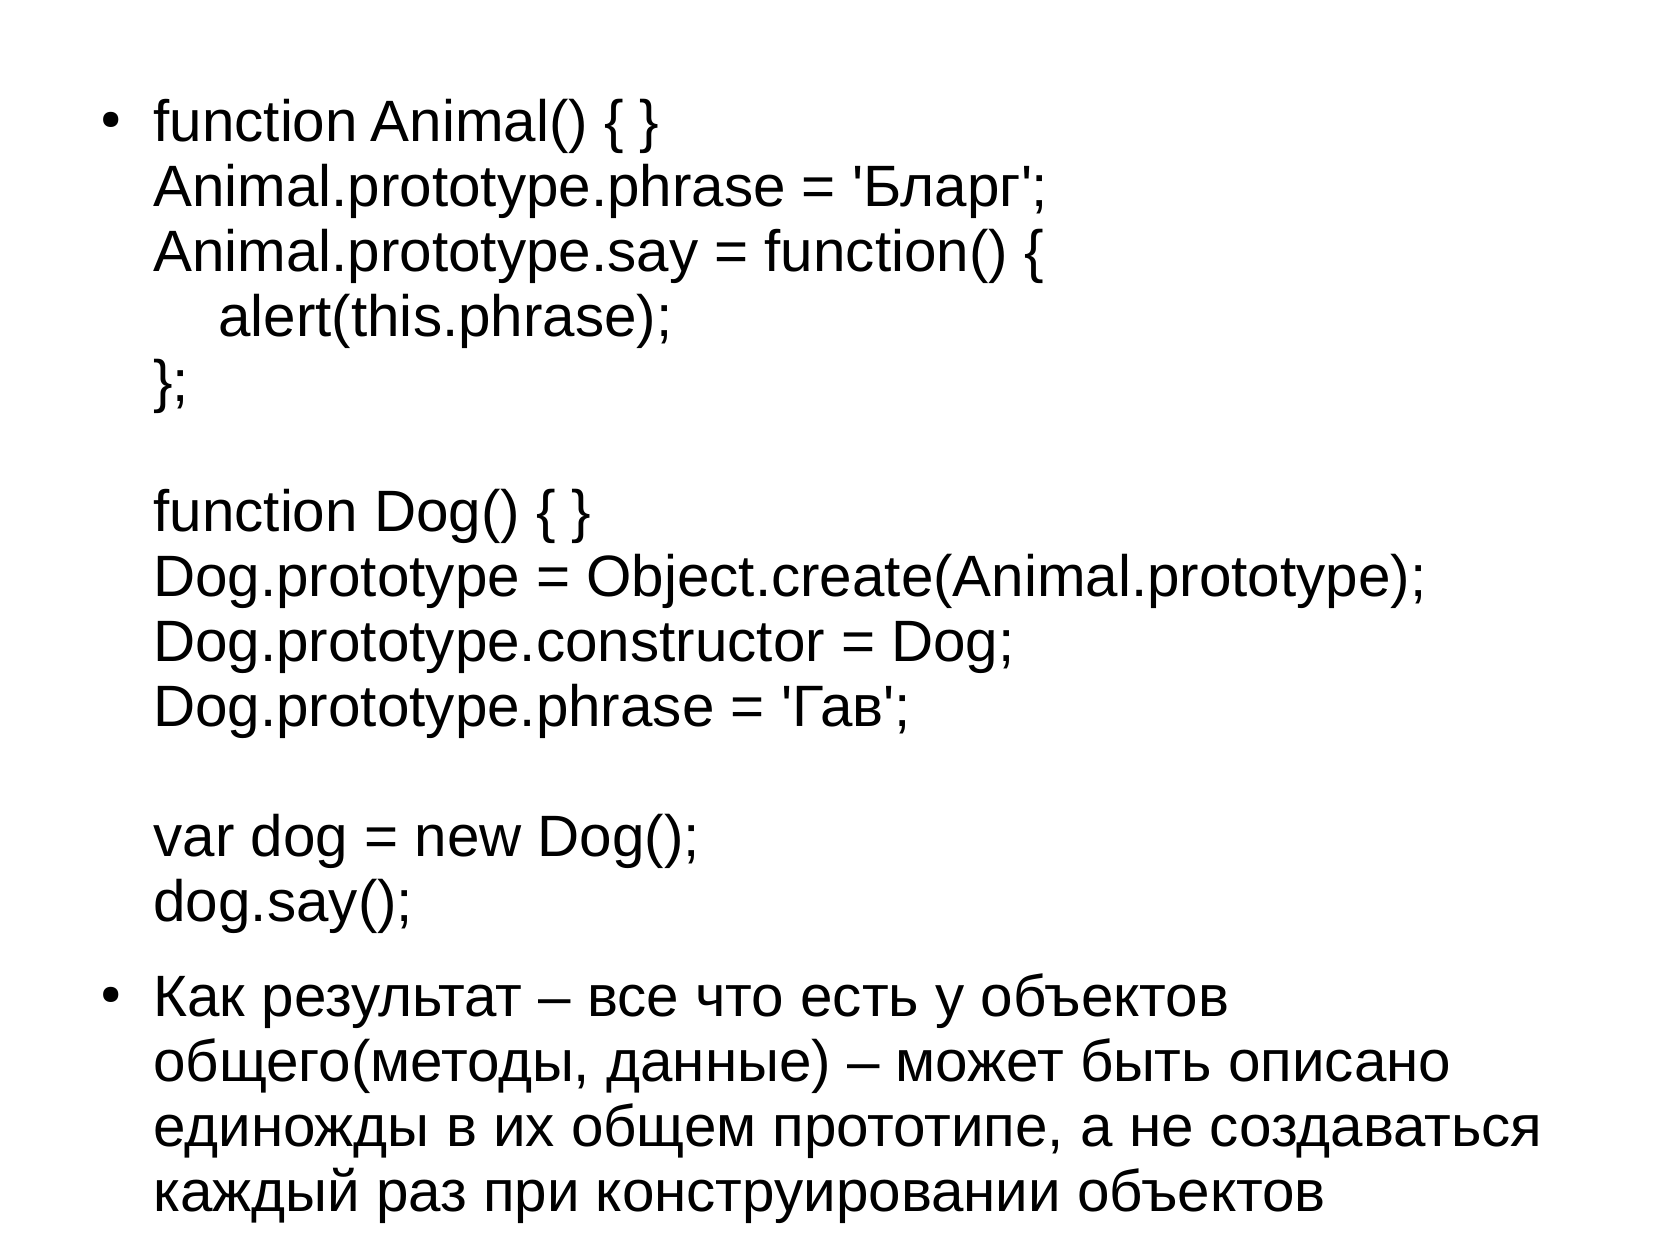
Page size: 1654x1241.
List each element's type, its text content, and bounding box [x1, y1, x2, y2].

list function Animal() { } Animal.prototype.phrase = 'Бларг'; Animal.prototype.say = function() { alert(this.phrase); }; function Dog() { } Dog.prototype = Object.create(Animal.prototype); Dog.prototype.constructor = Dog; Dog.prototype.phrase = 'Гав'; var dog = new Dog(); dog.say(); Как результат – все что есть у объектов общего(методы, данные) – может быть описано единожды в их общем прототипе, а не создаваться каждый раз при конструировании объектов [82, 88, 1571, 1220]
